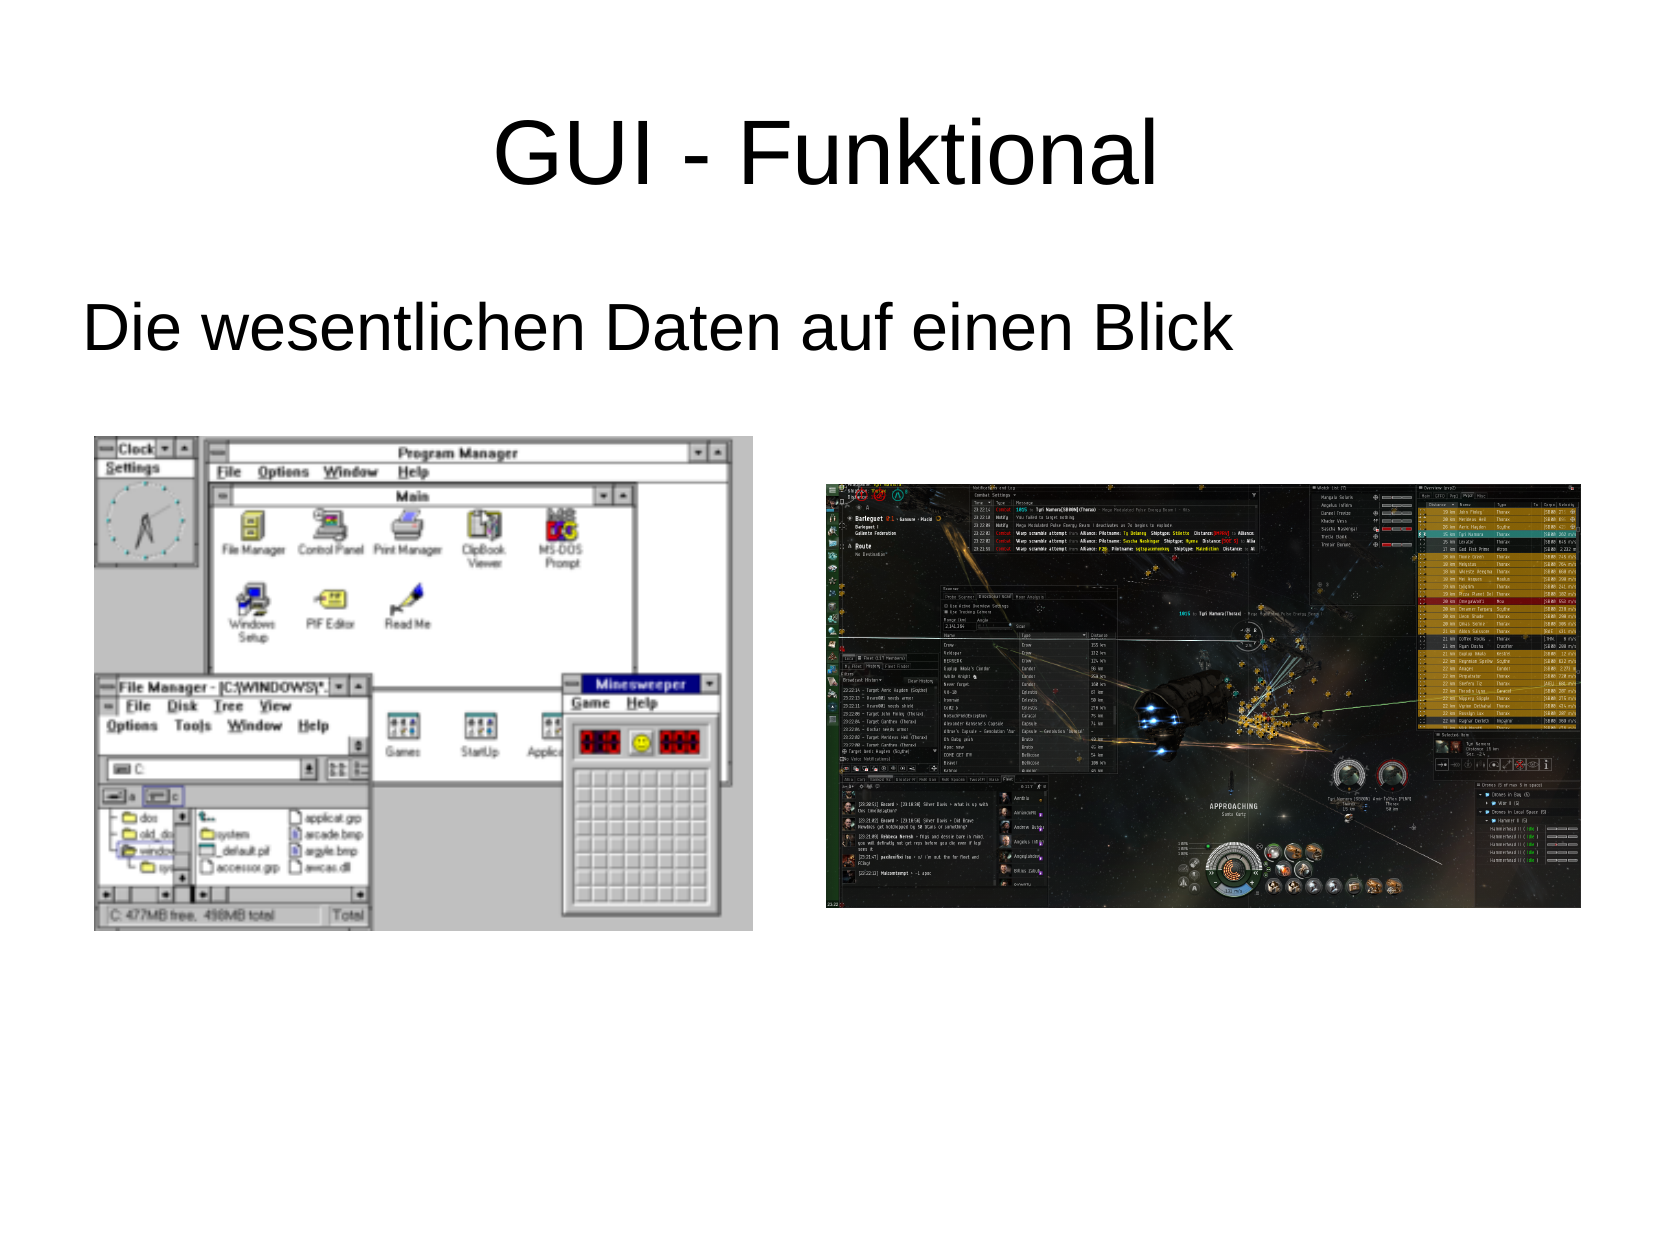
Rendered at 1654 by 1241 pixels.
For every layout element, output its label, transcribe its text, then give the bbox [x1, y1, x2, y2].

subtitle Die wesentlichen Daten auf einen Blick [82, 290, 1571, 1010]
picture [94, 436, 753, 931]
picture [826, 484, 1581, 908]
title GUI - Funktional [82, 49, 1571, 257]
